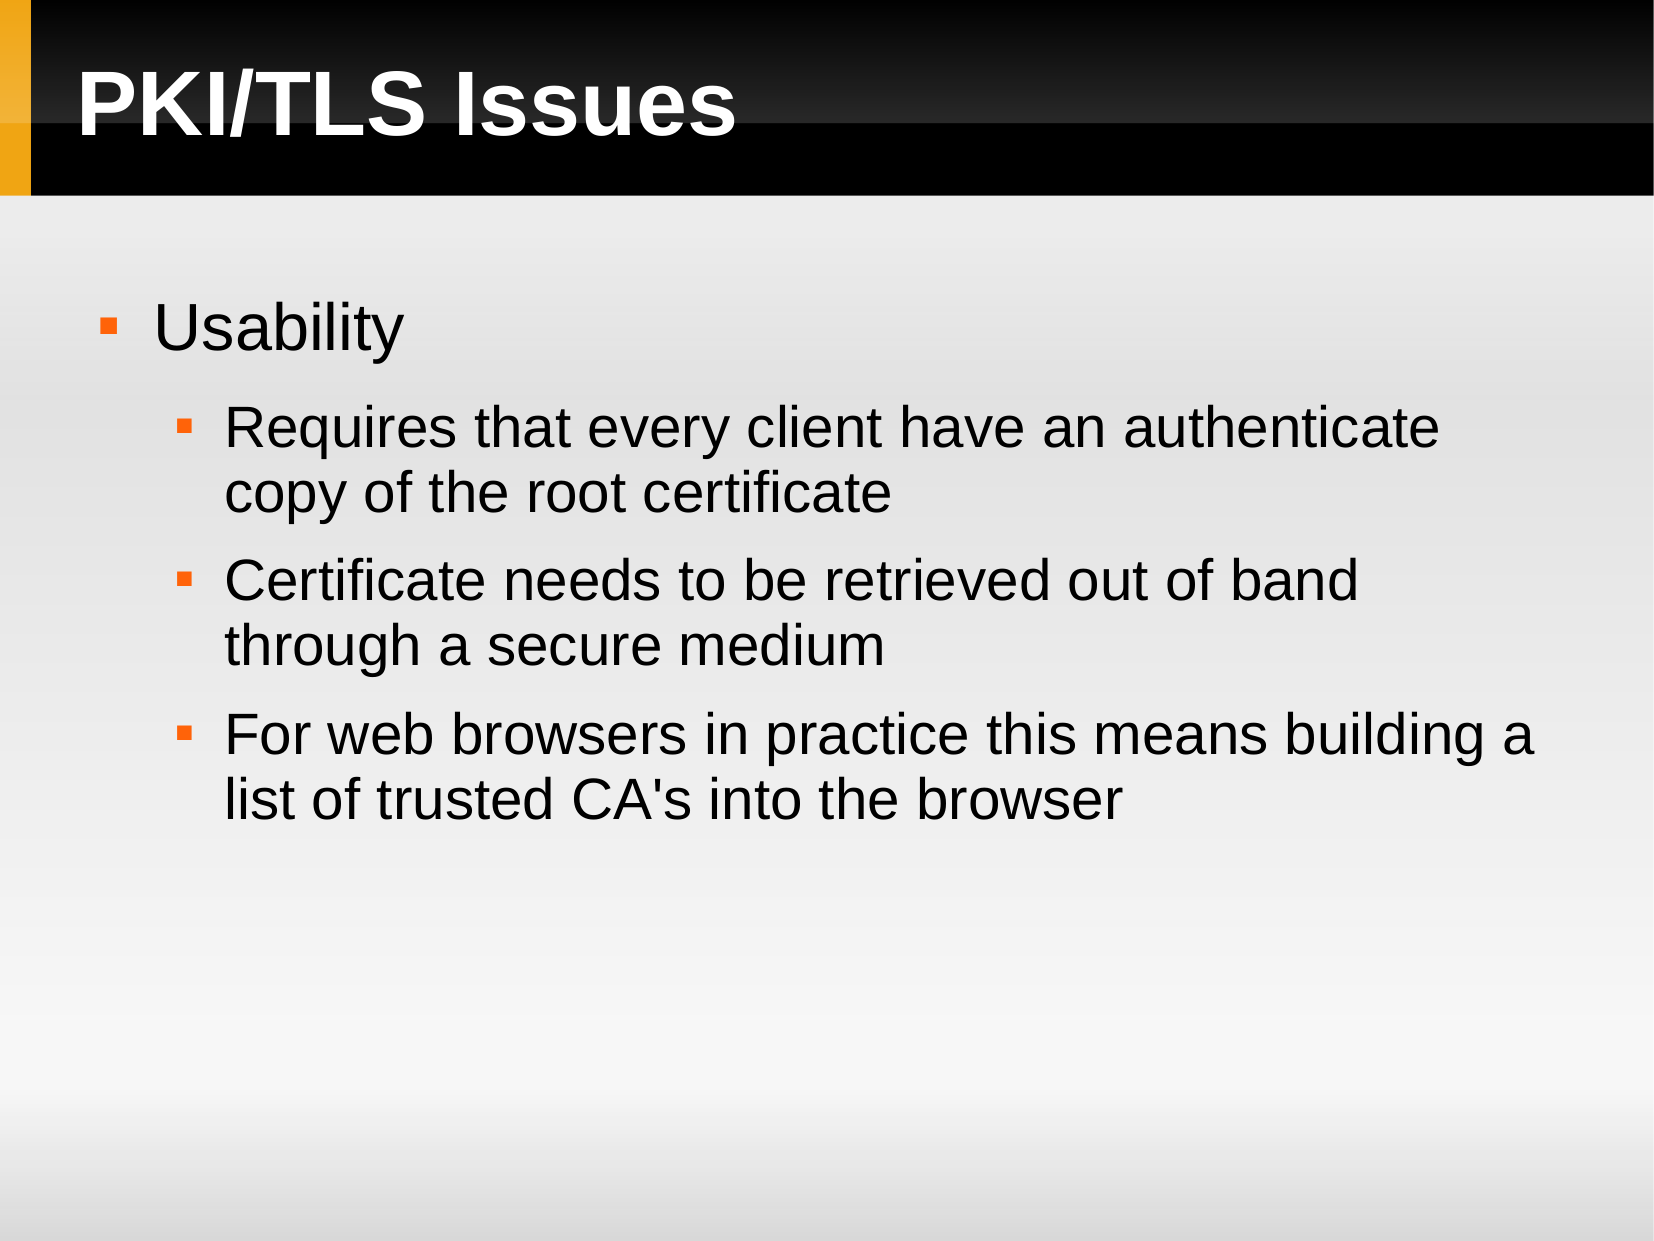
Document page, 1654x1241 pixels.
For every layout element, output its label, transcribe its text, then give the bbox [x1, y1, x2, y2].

picture [0, 0, 1654, 1241]
title PKI/TLS Issues [76, 0, 1565, 208]
list Usability Requires that every client have an authenticate copy of the root certificate Certificate needs to be retrieved out of band through a secure medium For web browsers in practice this means building a list of trusted CA's into the browser [82, 290, 1571, 1109]
